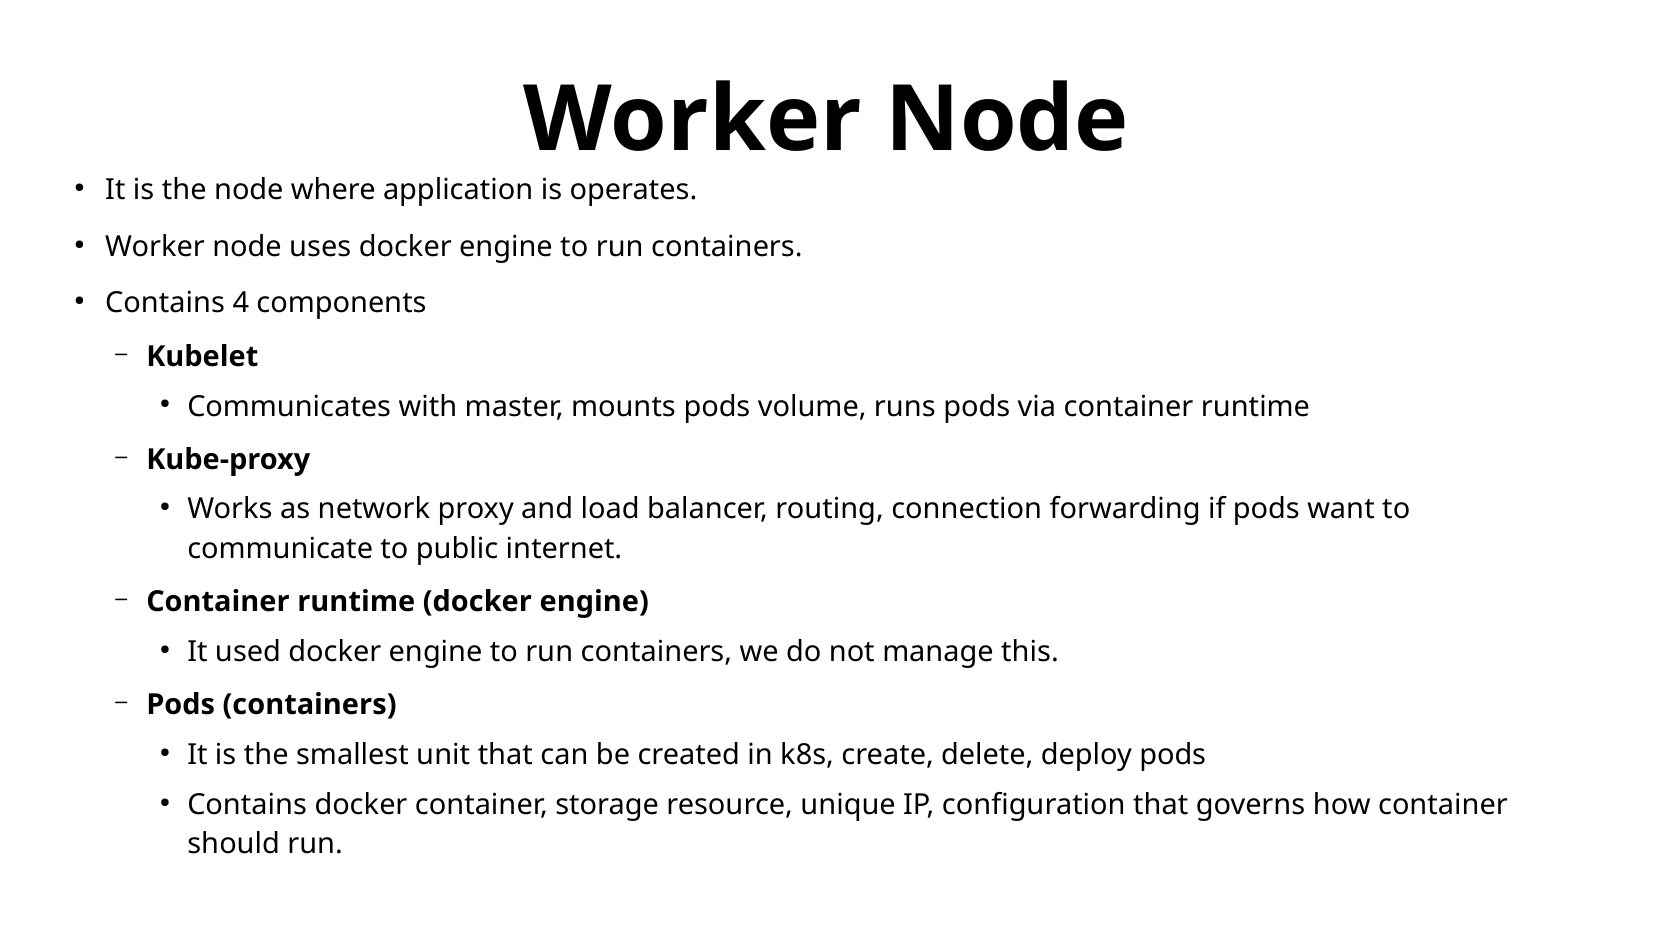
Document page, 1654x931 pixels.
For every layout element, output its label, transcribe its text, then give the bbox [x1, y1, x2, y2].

title Worker Node [82, 37, 1571, 168]
list It is the node where application is operates. Worker node uses docker engine to run containers. Contains 4 components Kubelet Communicates with master, mounts pods volume, runs pods via container runtime Kube-proxy Works as network proxy and load balancer, routing, connection forwarding if pods want to communicate to public internet. Container runtime (docker engine) It used docker engine to run containers, we do not manage this. Pods (containers) It is the smallest unit that can be created in k8s, create, delete, deploy pods Contains docker container, storage resource, unique IP, configuration that governs how container should run. [64, 168, 1572, 874]
